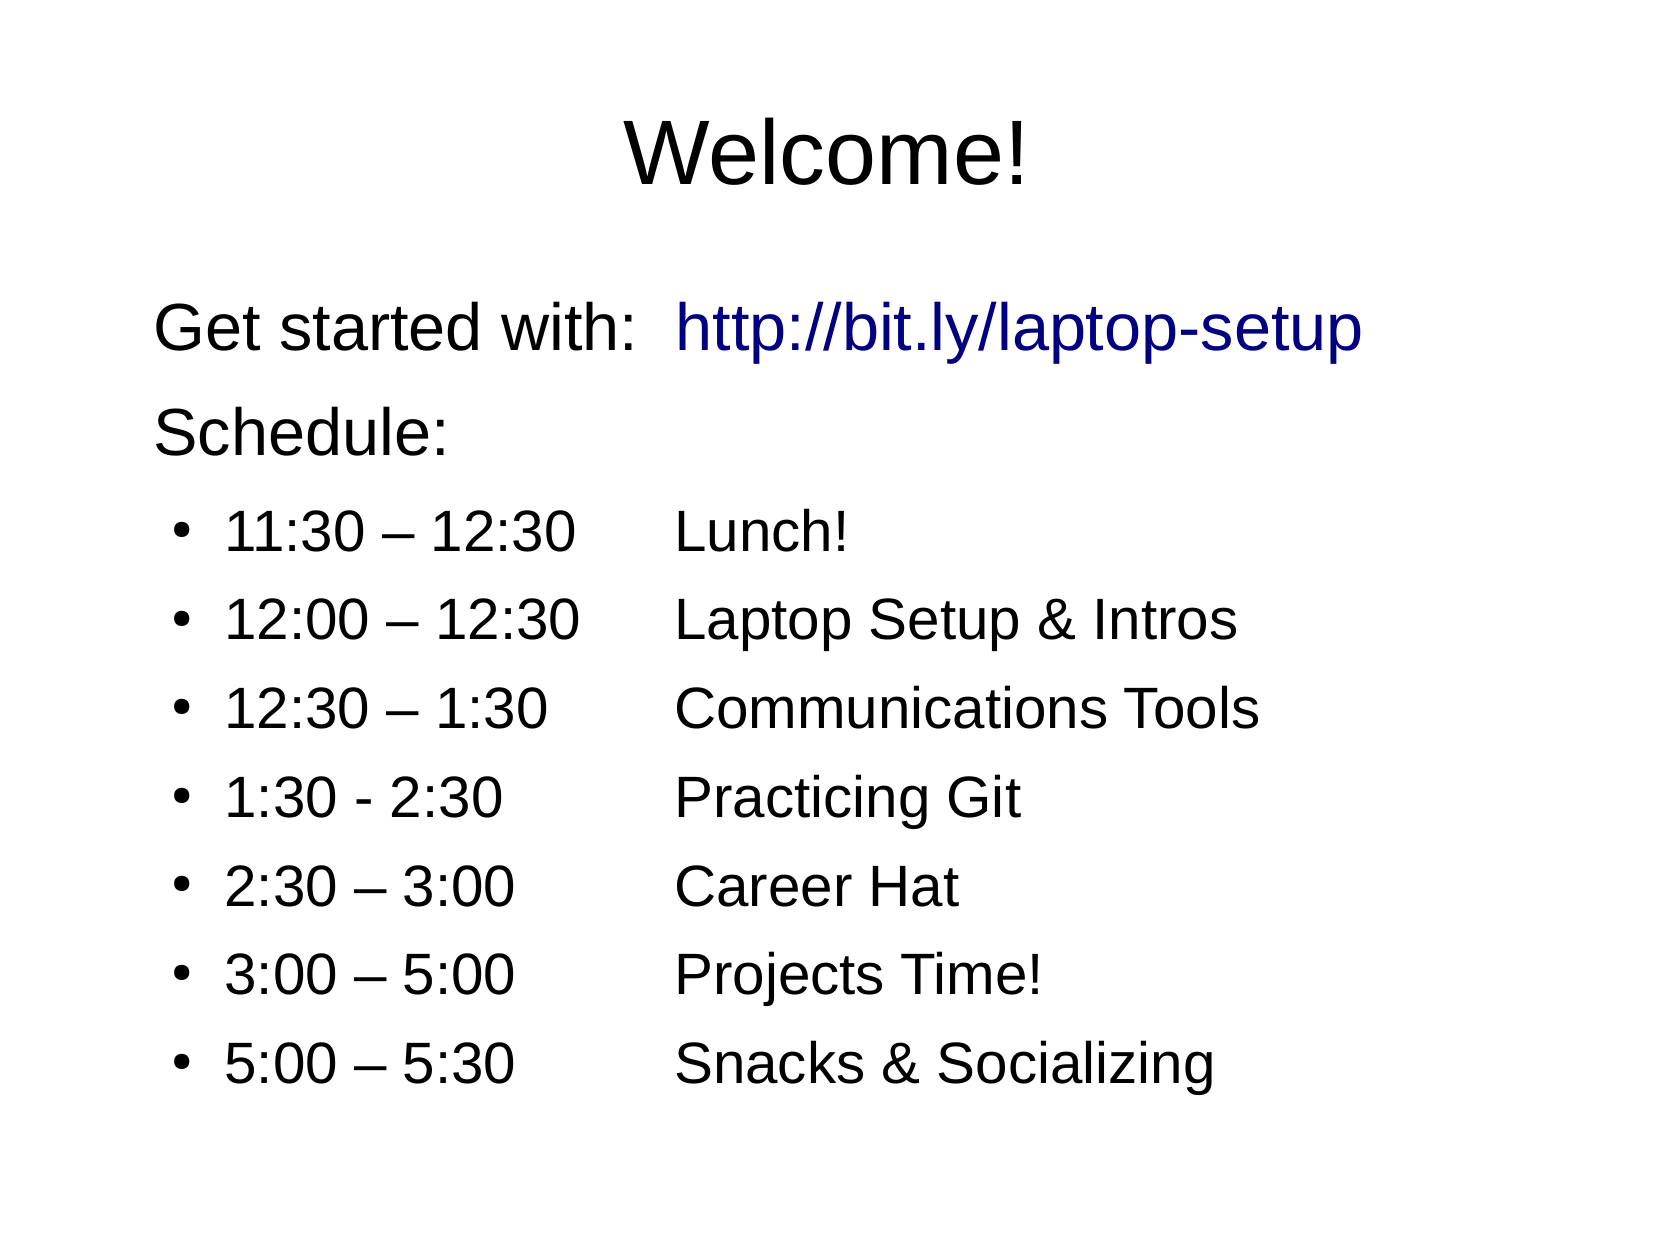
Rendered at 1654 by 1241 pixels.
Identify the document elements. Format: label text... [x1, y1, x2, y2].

title Welcome! [82, 49, 1571, 257]
list Get started with: http://bit.ly/laptop-setup Schedule: 11:30 – 12:30 Lunch! 12:00 – 12:30 Laptop Setup & Intros 12:30 – 1:30 Communications Tools 1:30 - 2:30 Practicing Git 2:30 – 3:00 Career Hat 3:00 – 5:00 Projects Time! 5:00 – 5:30 Snacks & Socializing [82, 290, 1571, 1241]
